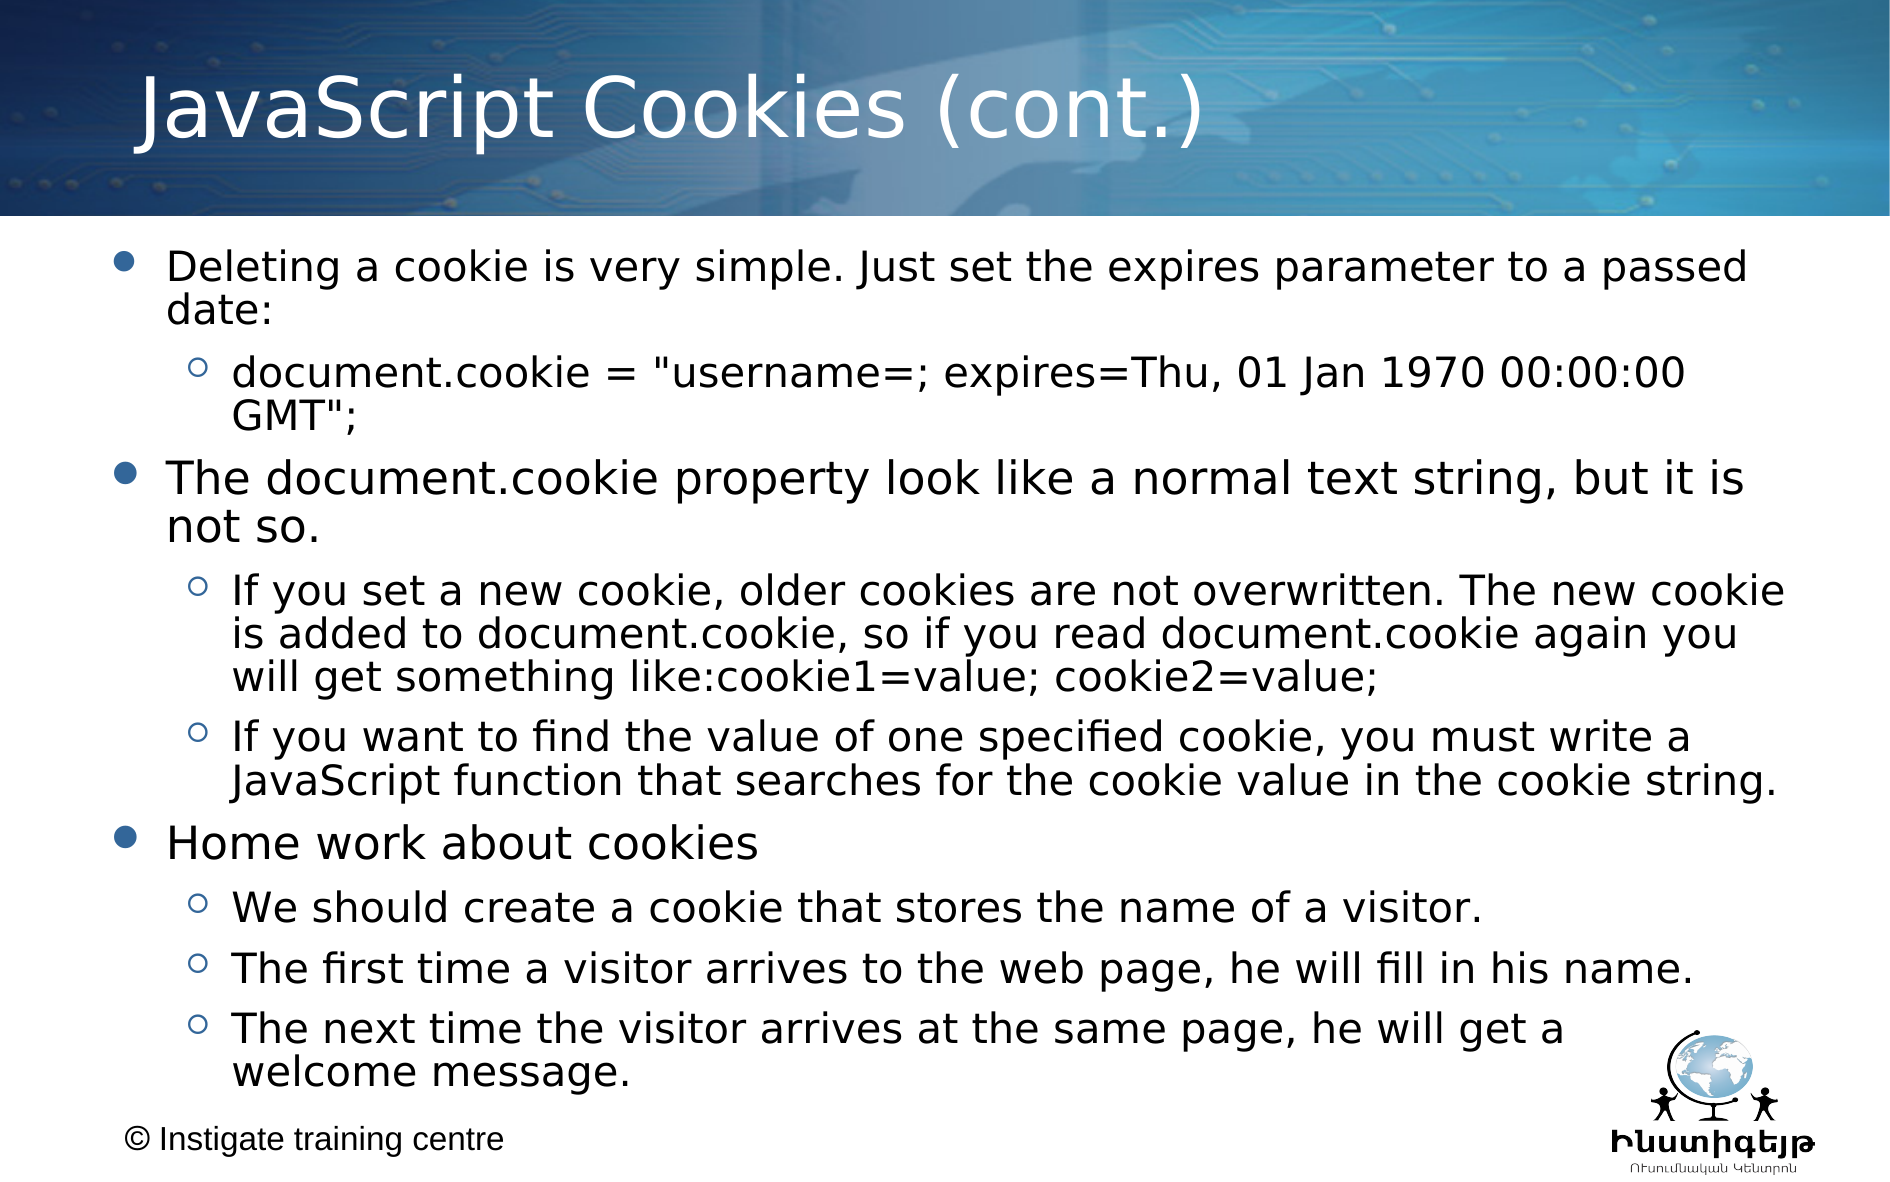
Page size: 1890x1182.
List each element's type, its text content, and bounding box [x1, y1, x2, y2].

picture [0, 0, 1890, 216]
text_box JavaScript Cookies (cont.) [138, 82, 1801, 91]
picture [1612, 1030, 1815, 1175]
list Deleting a cookie is very simple. Just set the expires parameter to a passed date: document.cookie = "username=; expires=Thu, 01 Jan 1970 00:00:00 GMT"; The document.cookie property look like a normal text string, but it is not so. If you set a new cookie, older cookies are not overwritten. The new cookie is added to document.cookie, so if you read document.cookie again you will get something like:cookie1=value; cookie2=value; If you want to find the value of one specified cookie, you must write a JavaScript function that searches for the cookie value in the cookie string. Home work about cookies We should create a cookie that stores the name of a visitor. The first time a visitor arrives to the web page, he will fill in his name. The next time the visitor arrives at the same page, he will get a welcome message. [110, 247, 1801, 275]
